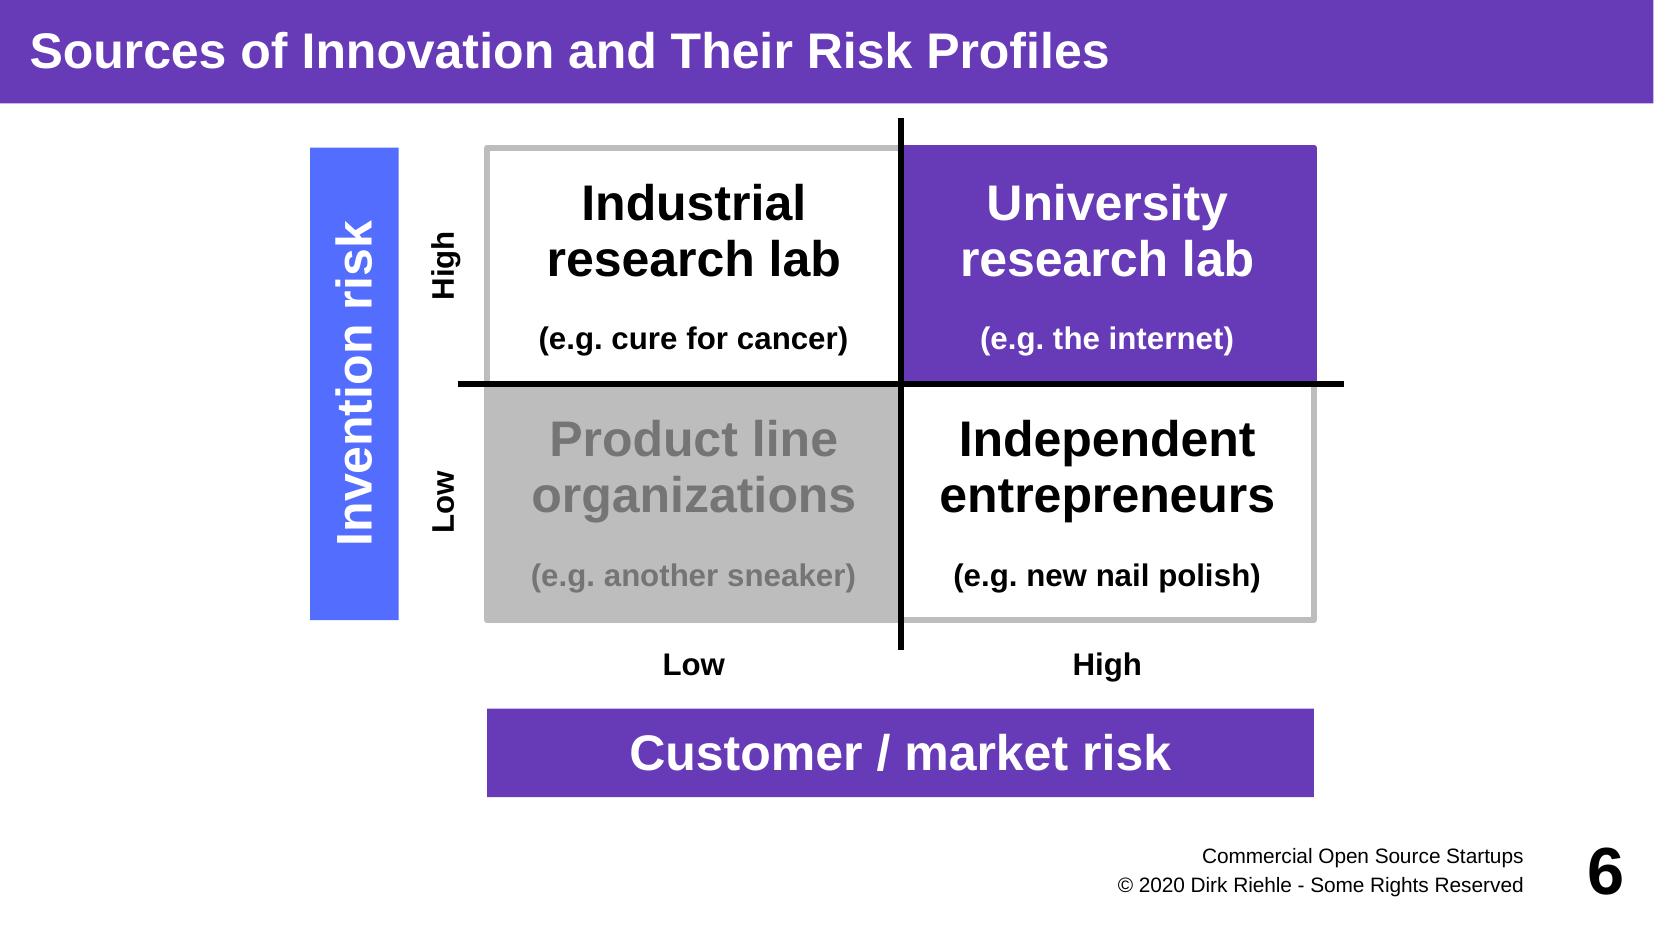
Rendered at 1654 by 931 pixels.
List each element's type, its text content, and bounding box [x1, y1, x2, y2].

text_box Independent entrepreneurs (e.g. new nail polish) [904, 387, 1314, 620]
text_box High [399, 147, 488, 384]
text_box Industrial research lab (e.g. cure for cancer) [488, 147, 898, 381]
text_box Product line organizations (e.g. another sneaker) [488, 387, 898, 620]
text_box Customer / market risk [487, 708, 1314, 798]
text_box Low [399, 384, 488, 621]
text_box University research lab (e.g. the internet) [904, 147, 1314, 381]
text_box High [900, 620, 1314, 708]
text_box Low [487, 620, 900, 708]
title Sources of Innovation and Their Risk Profiles [0, 0, 1654, 104]
text_box Invention risk [310, 147, 399, 621]
